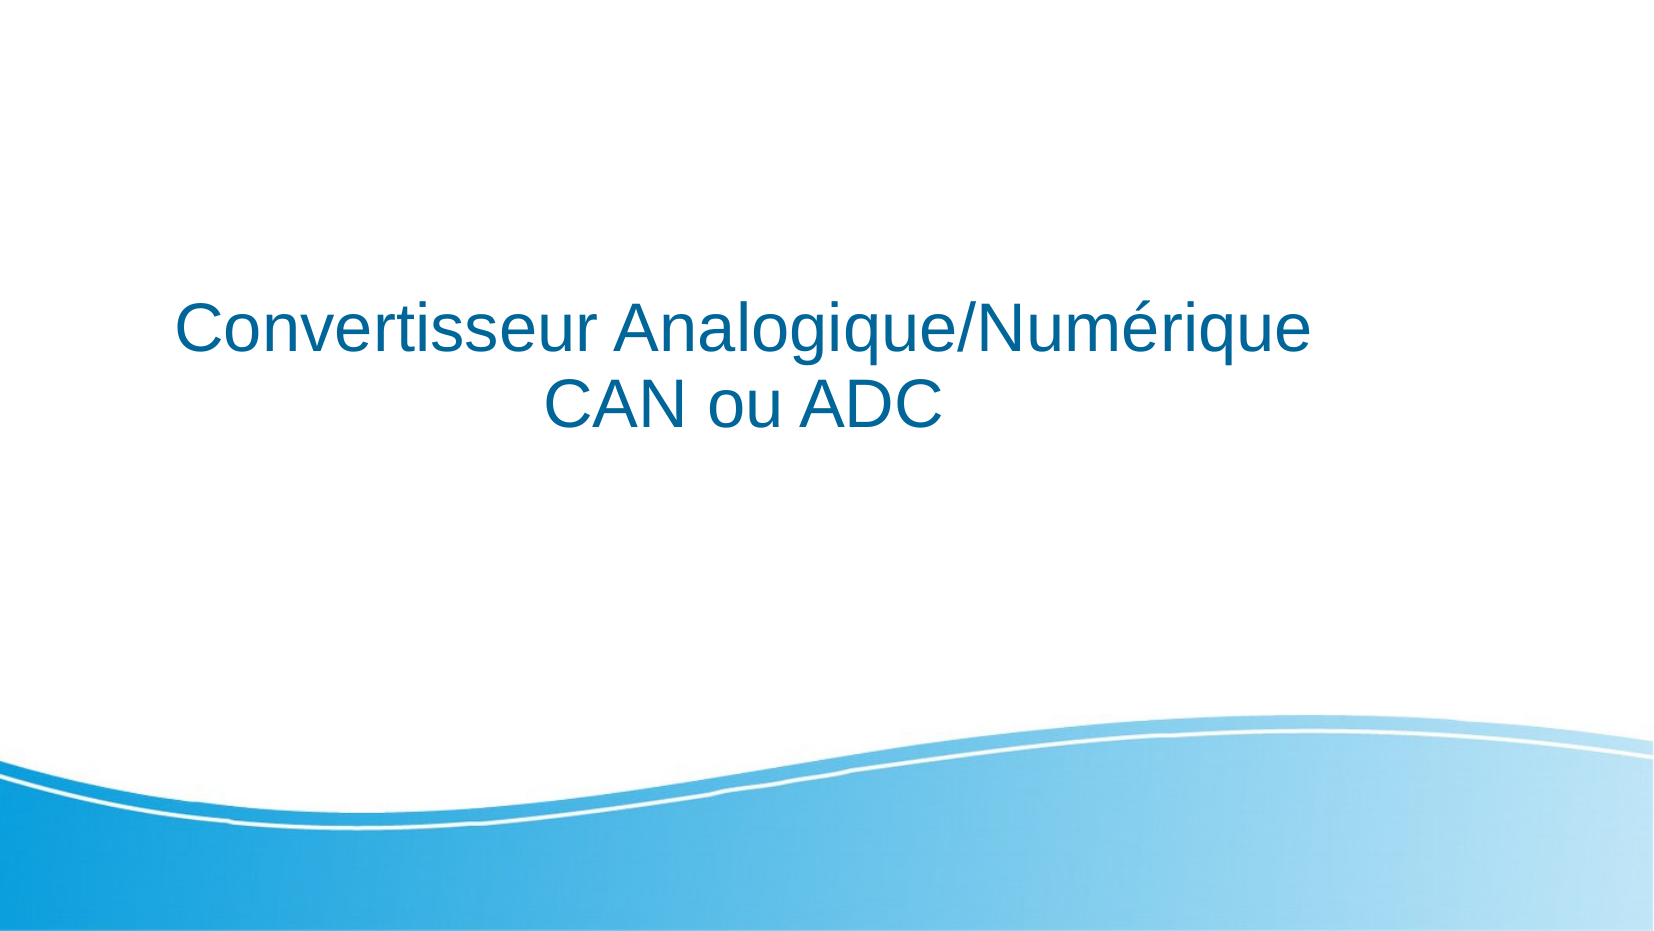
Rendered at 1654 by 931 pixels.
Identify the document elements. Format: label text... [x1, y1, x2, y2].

title Convertisseur Analogique/Numérique CAN ou ADC [0, 288, 1489, 444]
picture [0, 714, 1654, 931]
